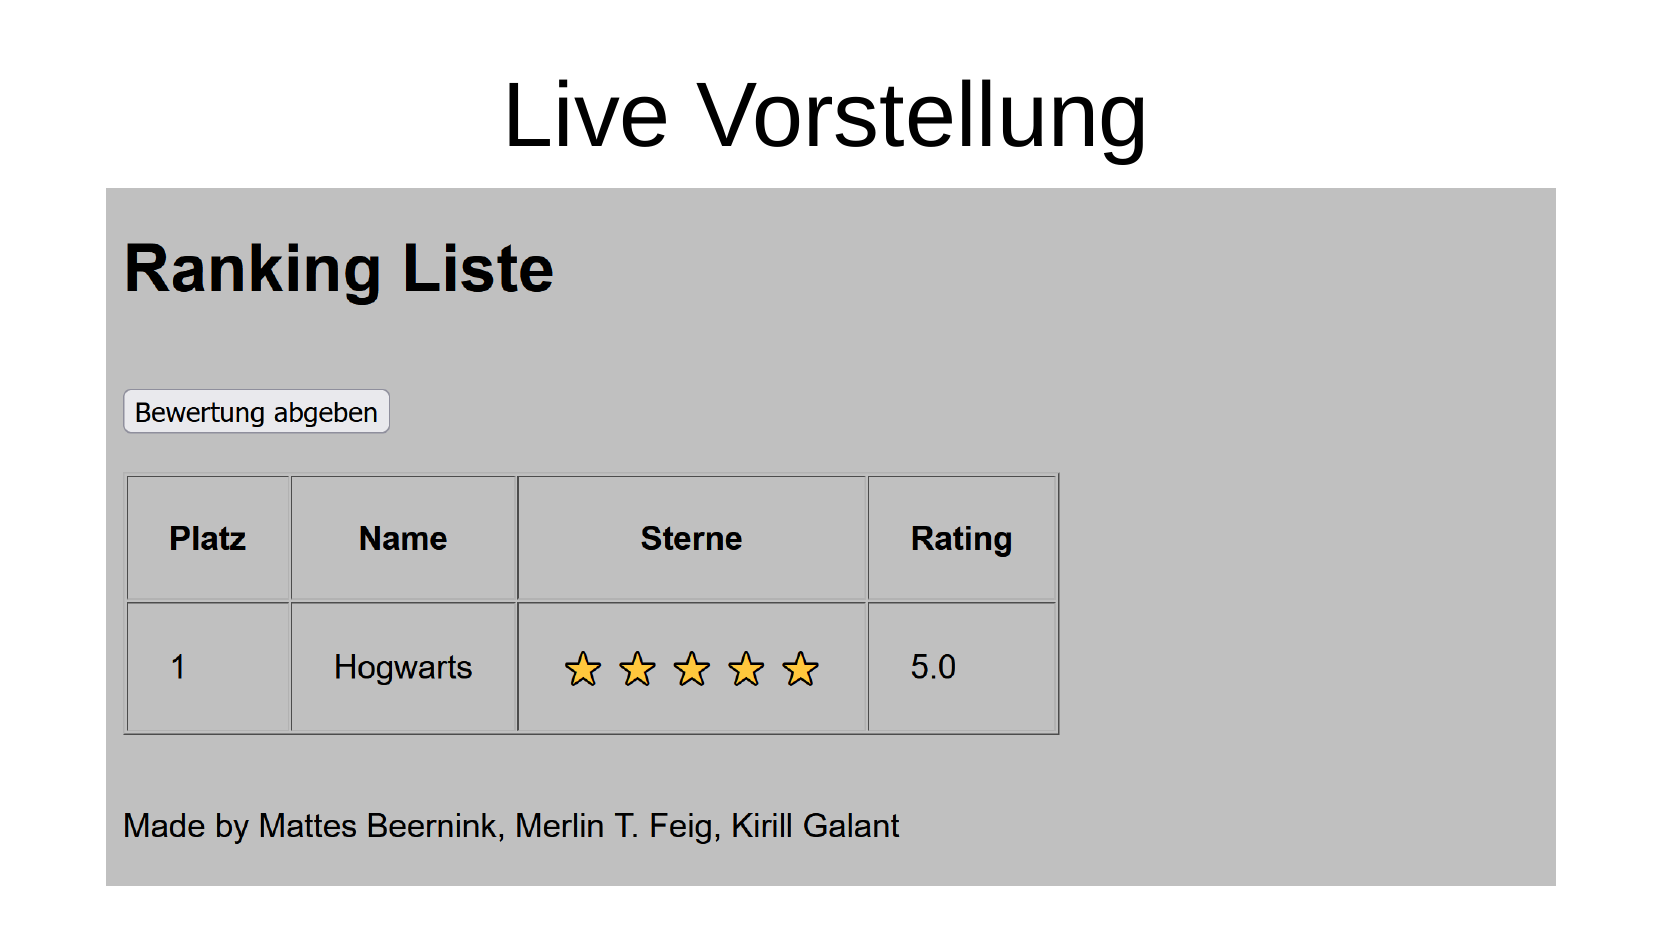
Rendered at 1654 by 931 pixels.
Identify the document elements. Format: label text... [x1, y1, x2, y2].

picture [106, 188, 1556, 886]
title Live Vorstellung [82, 37, 1571, 193]
